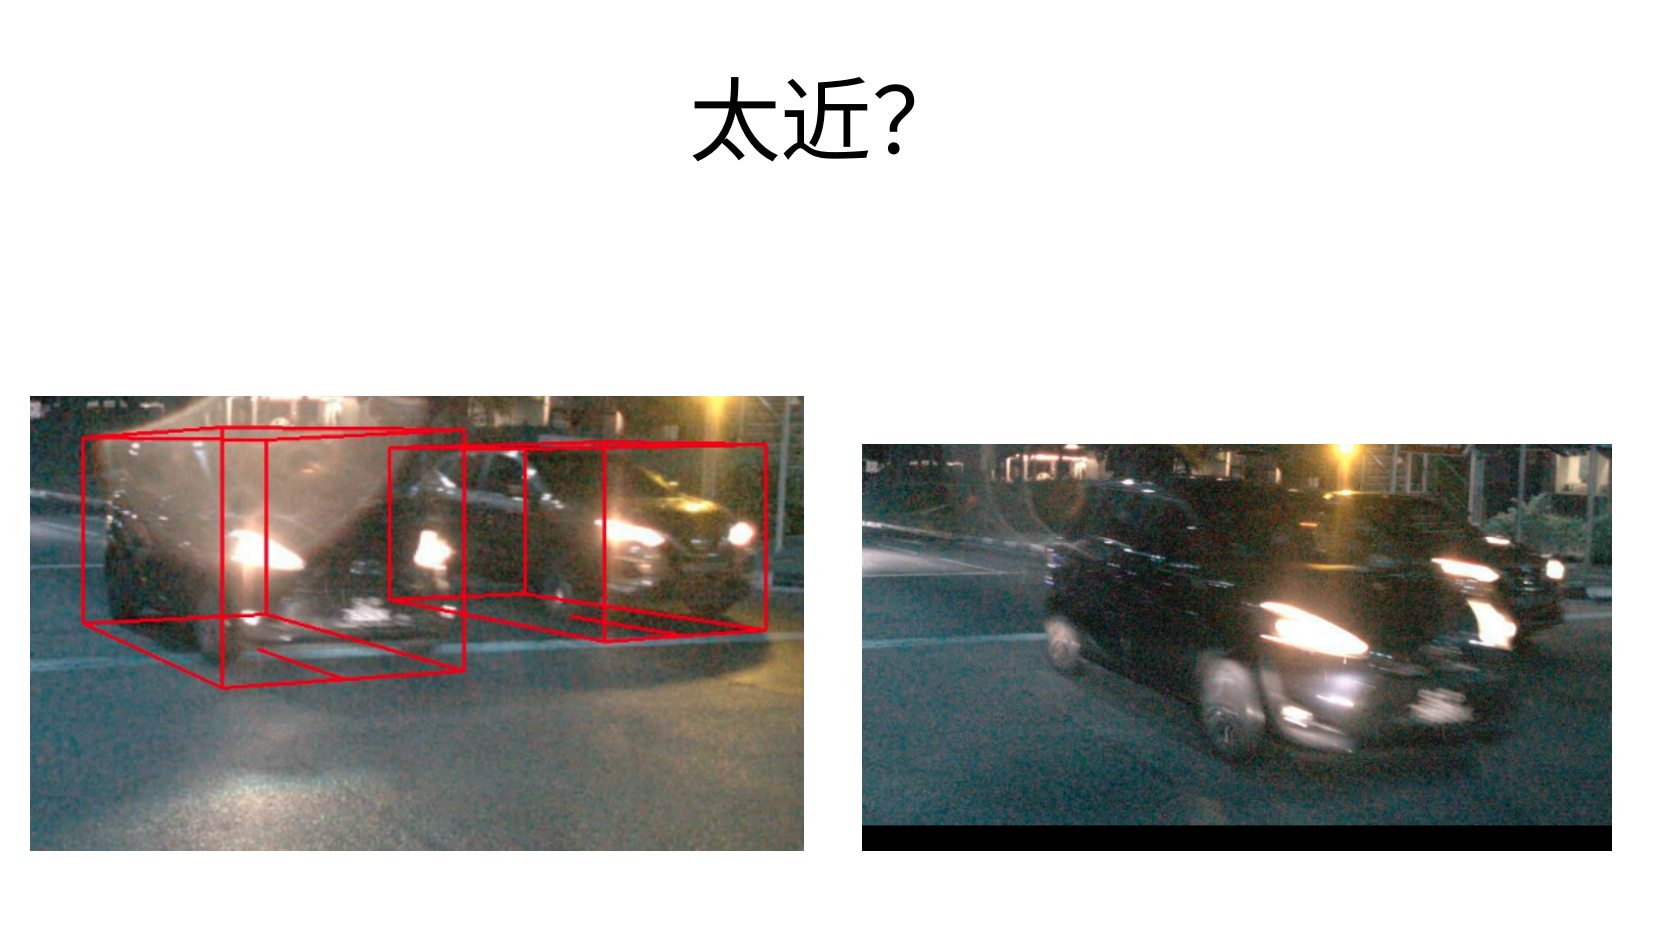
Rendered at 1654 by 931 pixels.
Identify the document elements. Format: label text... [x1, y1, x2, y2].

title 太近？ [82, 37, 1571, 193]
picture [30, 396, 804, 851]
picture [862, 444, 1612, 851]
